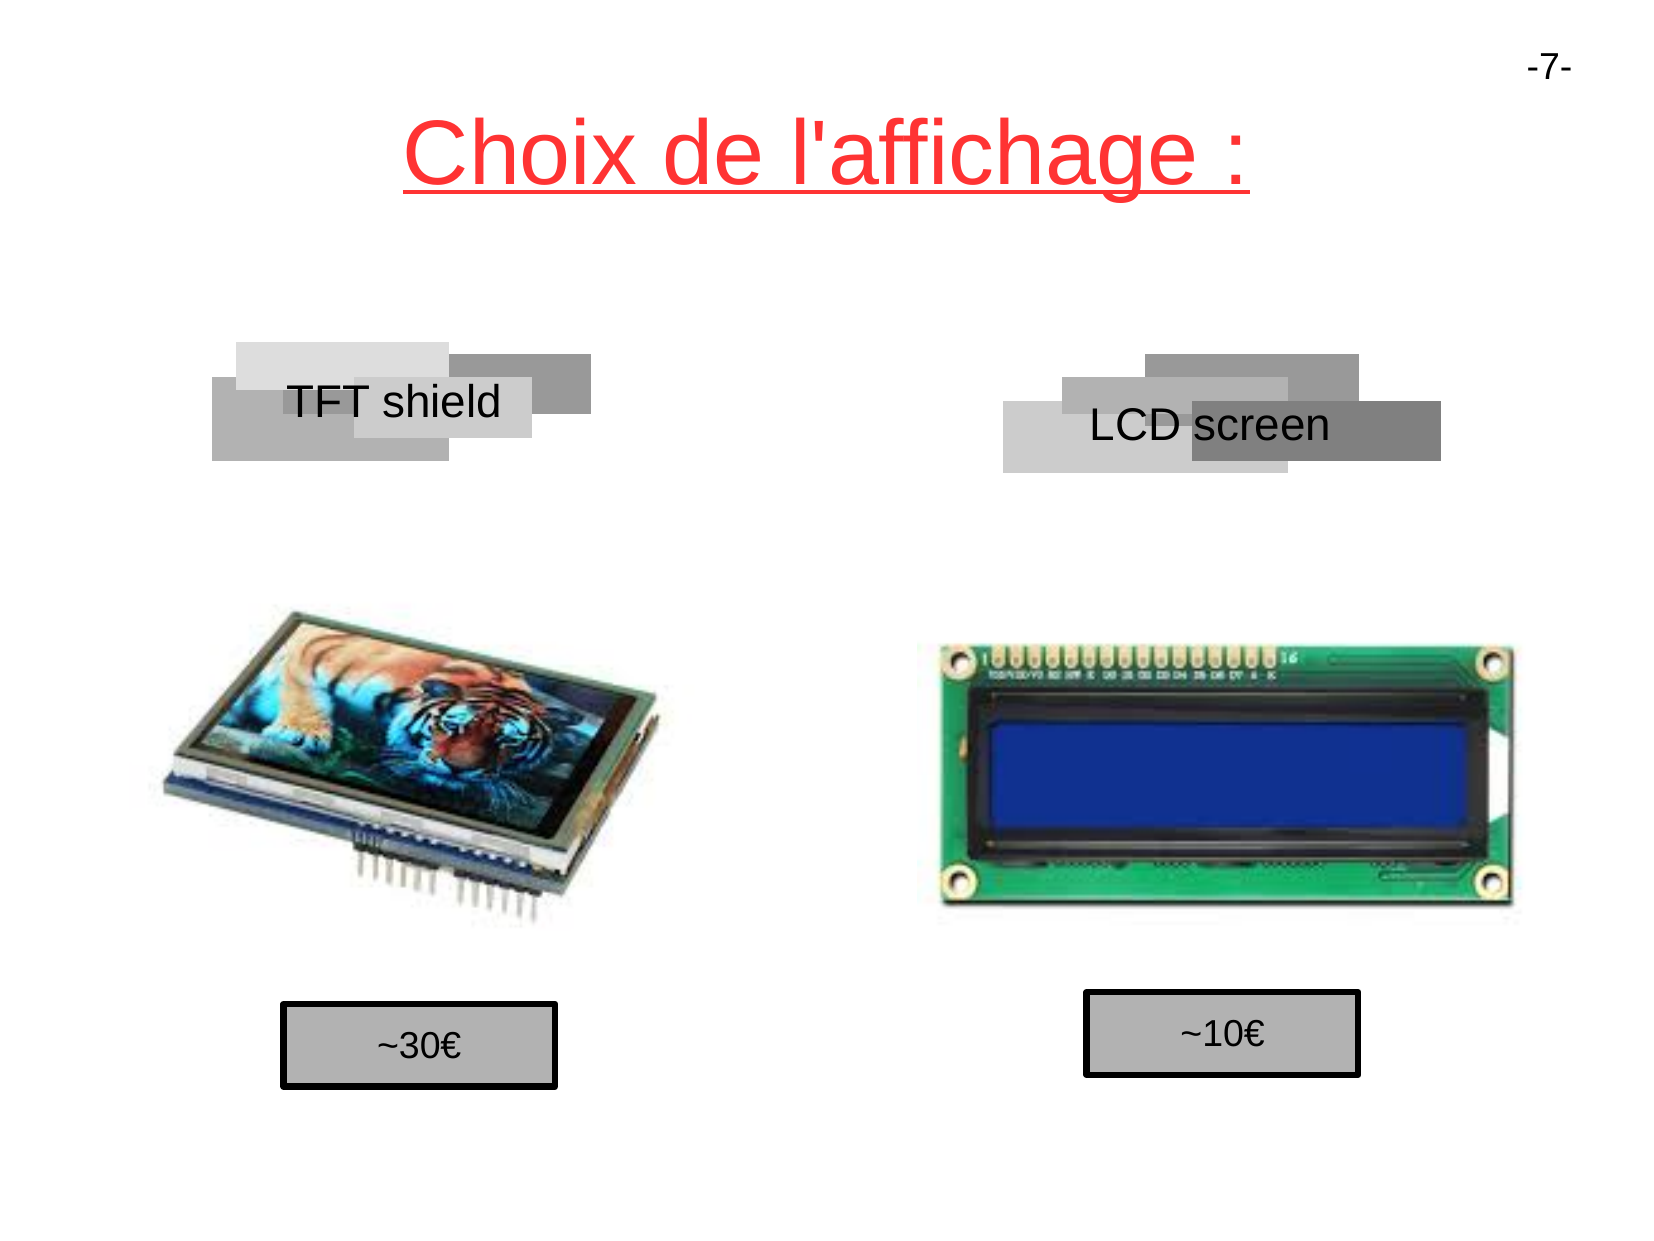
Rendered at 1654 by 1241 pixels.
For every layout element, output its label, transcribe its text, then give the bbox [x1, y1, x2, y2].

text_box ~10€ [1086, 992, 1359, 1075]
text_box [1003, 354, 1359, 473]
title Choix de l'affichage : [82, 49, 1571, 257]
text_box [1359, 401, 1441, 461]
text_box TFT shield [271, 368, 532, 438]
picture [917, 472, 1536, 1066]
text_box ~30€ [283, 1003, 556, 1087]
text_box [212, 342, 591, 461]
text_box LCD screen [1074, 391, 1359, 461]
text_box -7- [1511, 37, 1595, 95]
picture [129, 484, 697, 1052]
